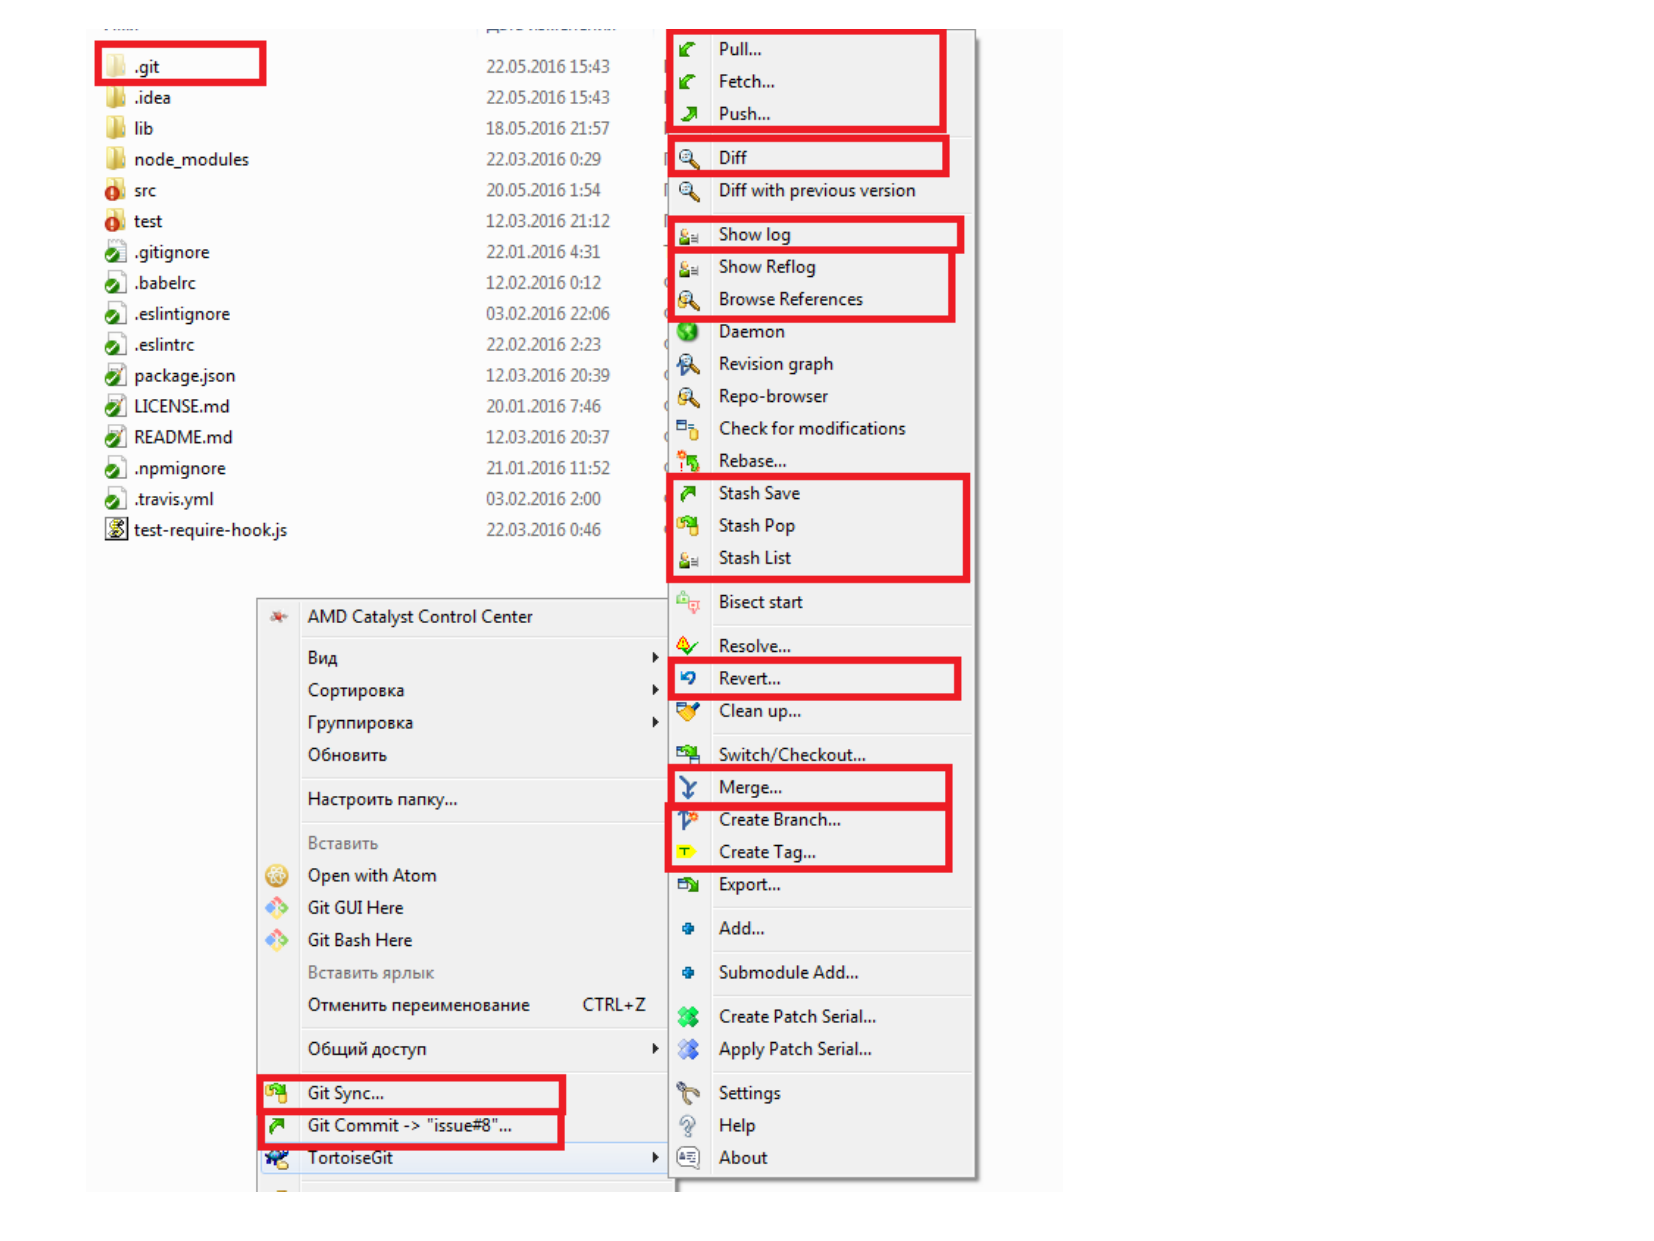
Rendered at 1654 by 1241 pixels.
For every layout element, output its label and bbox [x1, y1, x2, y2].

picture [86, 29, 1063, 1192]
